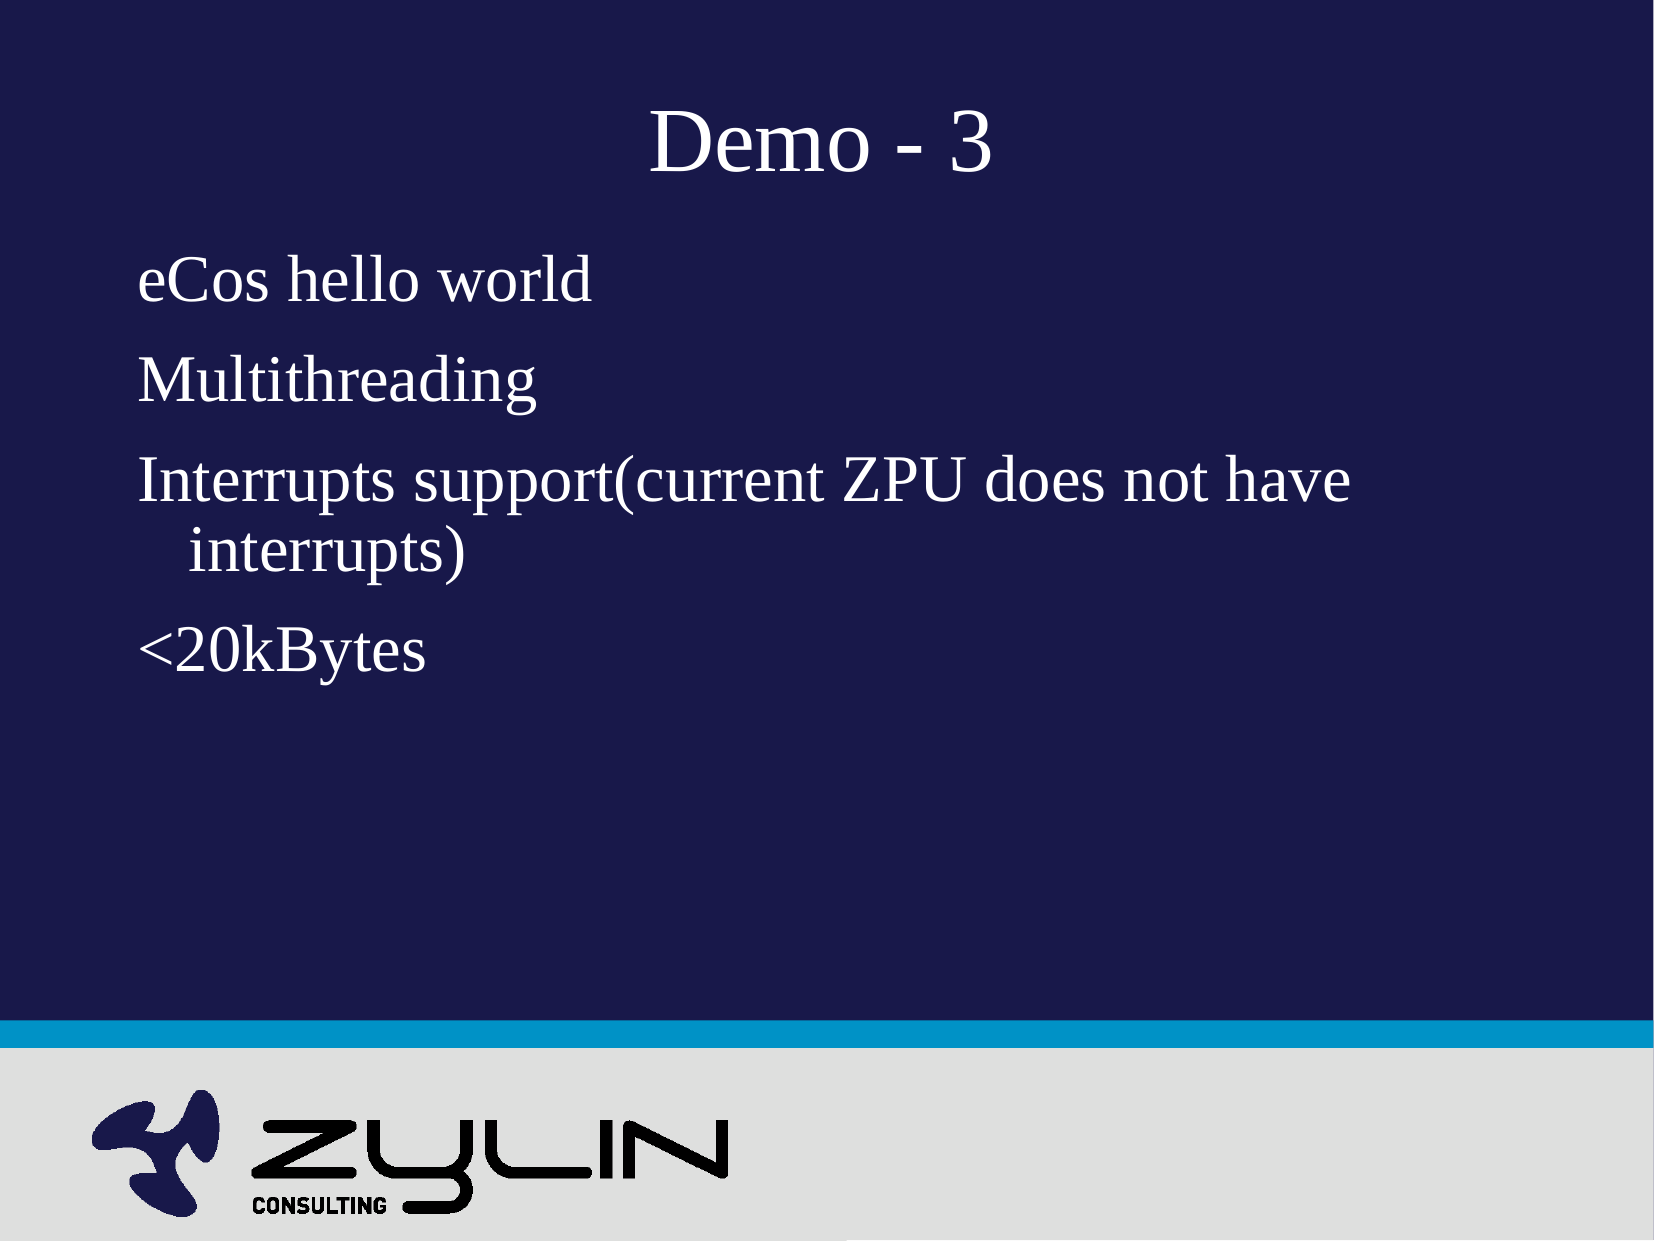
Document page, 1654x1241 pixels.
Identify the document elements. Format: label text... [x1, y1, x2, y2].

list eCos hello world Multithreading Interrupts support(current ZPU does not have interrupts) <20kBytes [120, 245, 1533, 1004]
text_box [0, 1020, 1654, 1241]
title Demo - 3 [117, 79, 1526, 206]
picture [0, 1049, 812, 1241]
